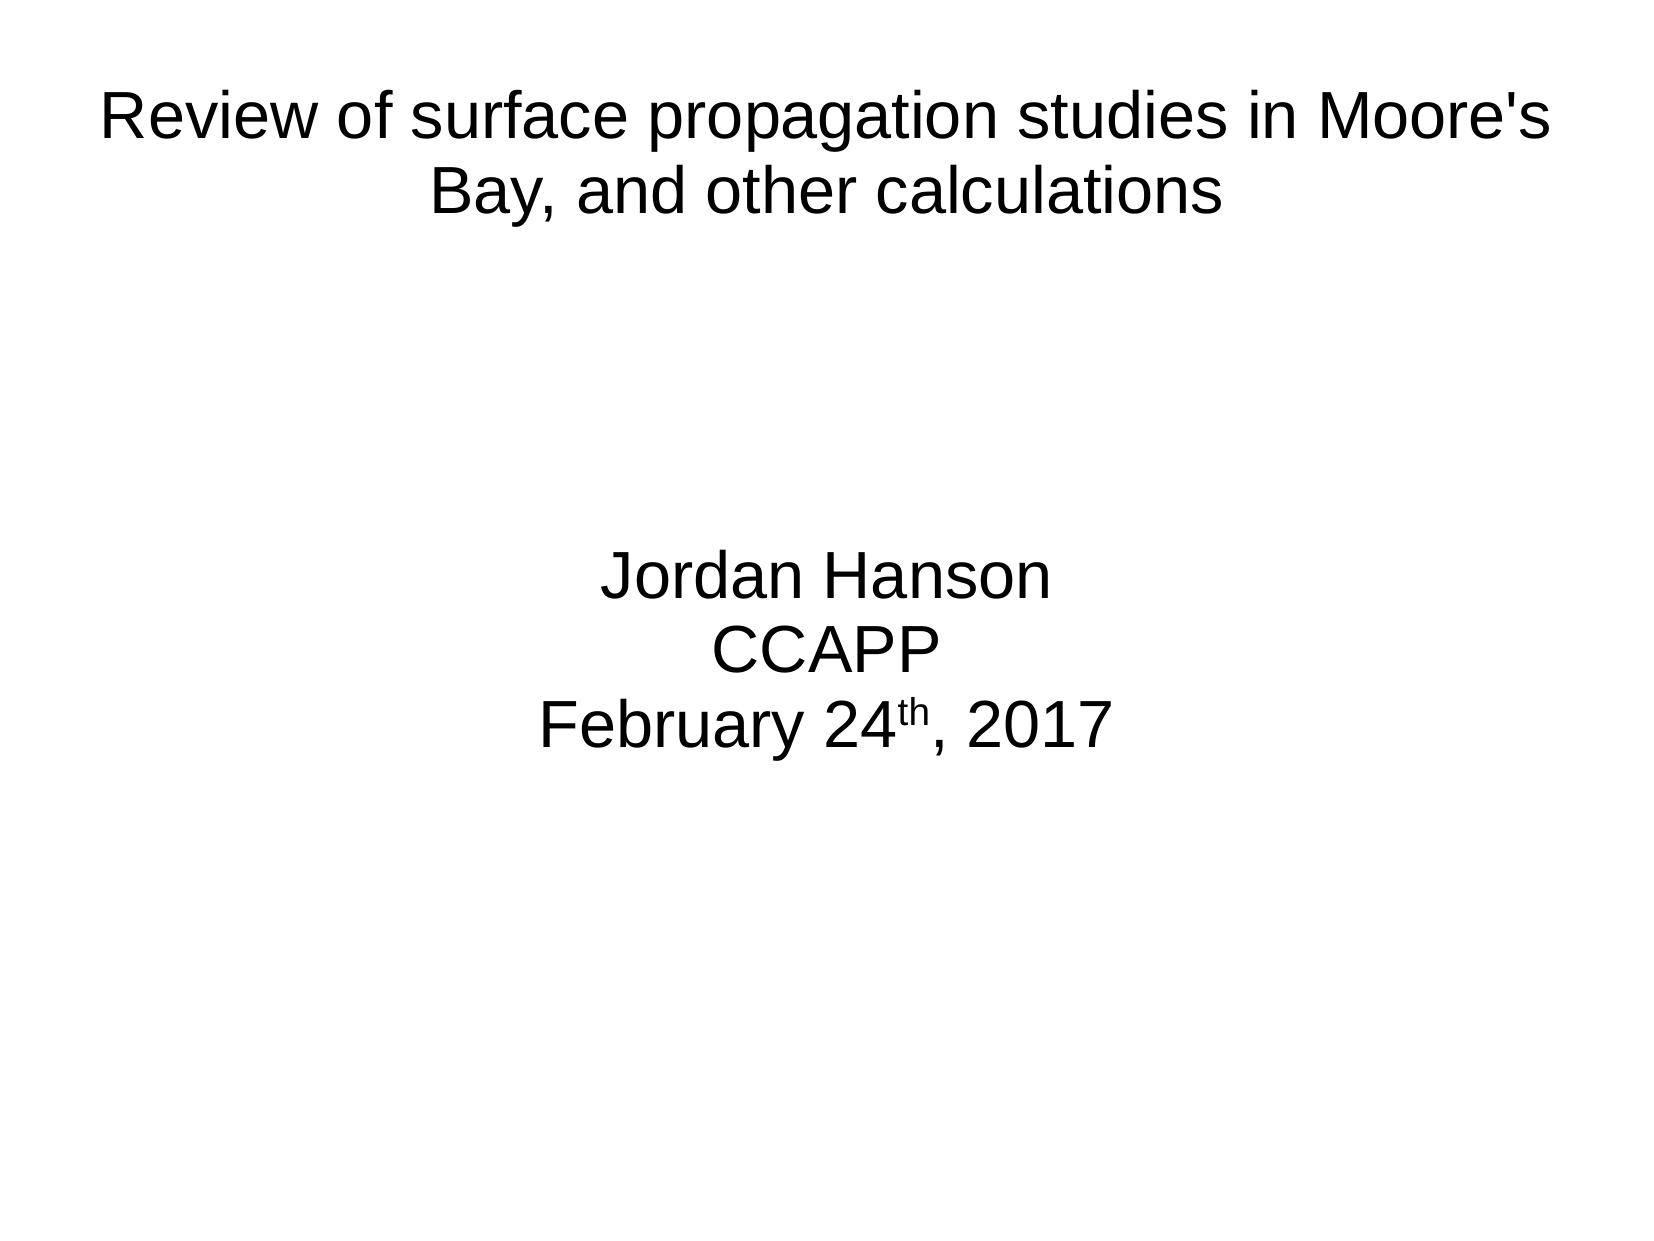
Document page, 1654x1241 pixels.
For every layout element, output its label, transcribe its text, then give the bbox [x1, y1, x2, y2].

subtitle Jordan Hanson CCAPP February 24th, 2017 [82, 290, 1571, 1010]
title Review of surface propagation studies in Moore's Bay, and other calculations [82, 49, 1571, 257]
